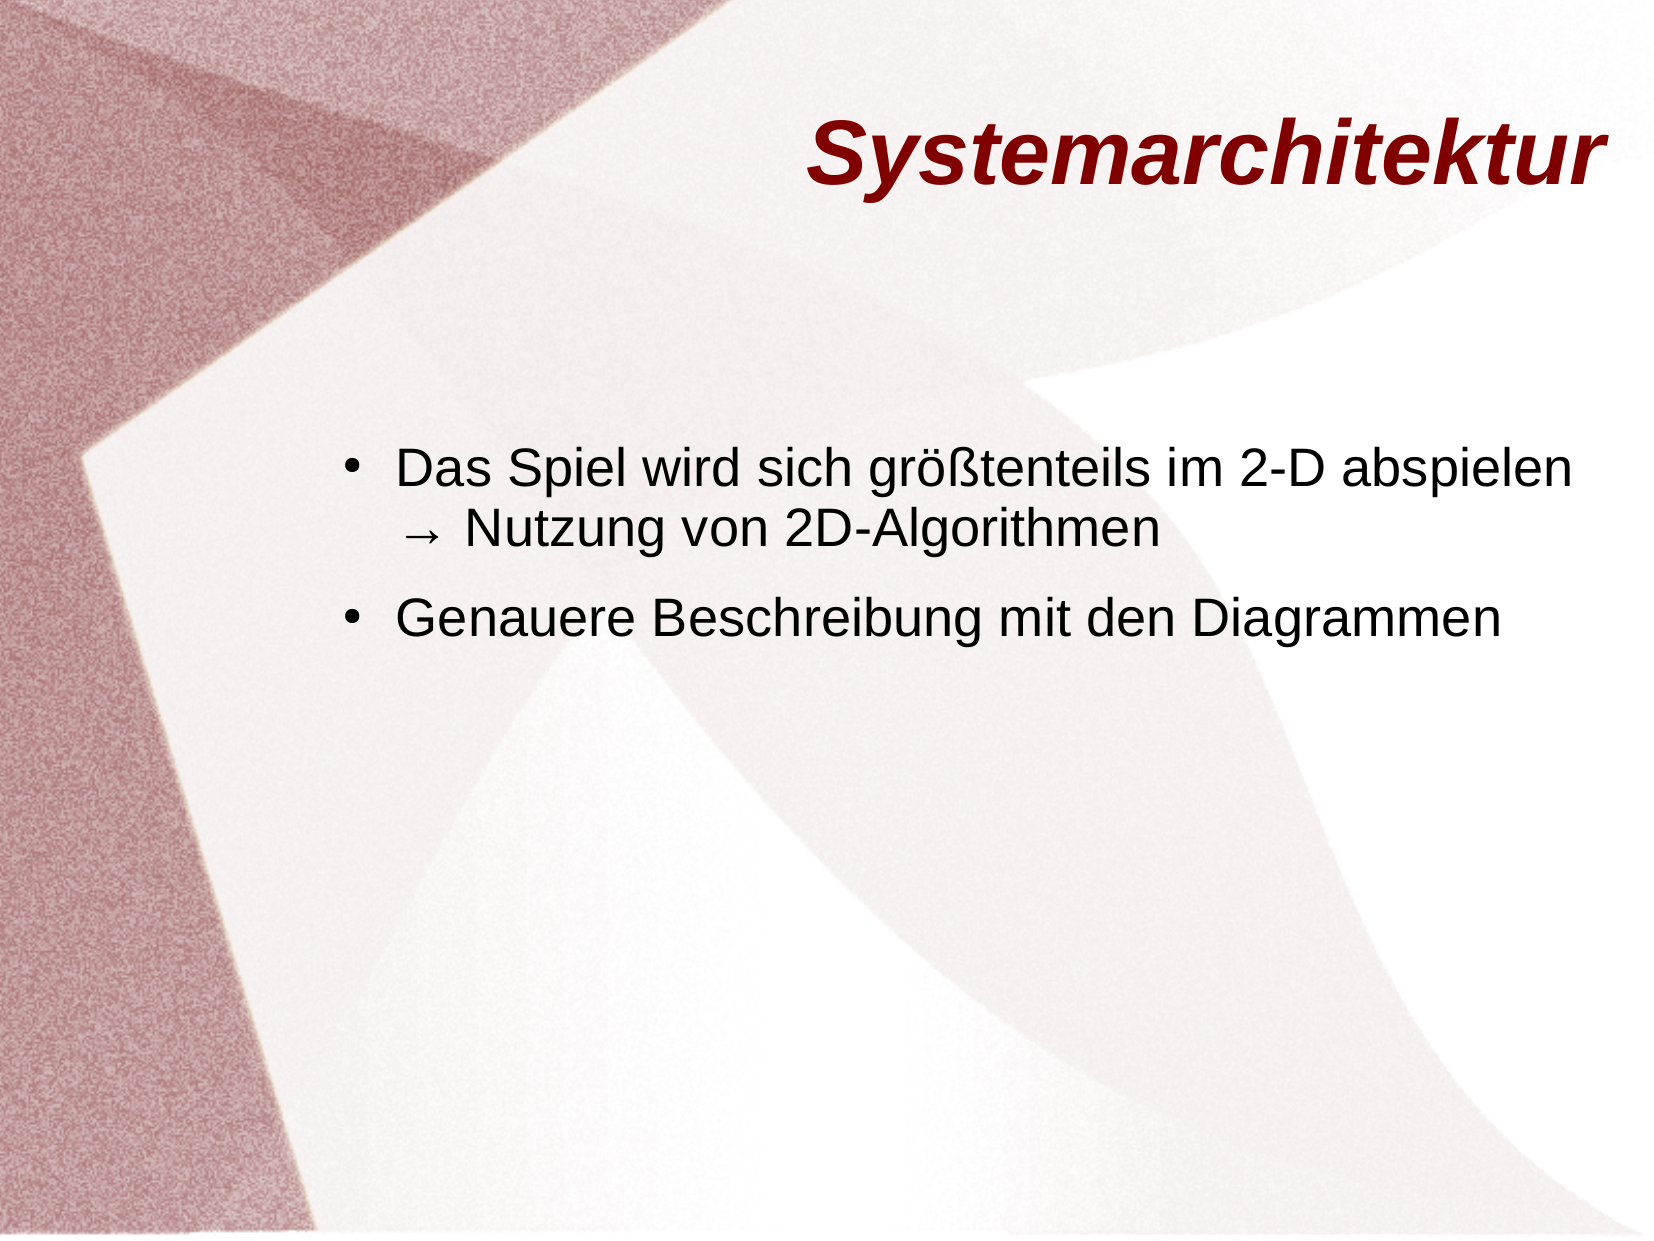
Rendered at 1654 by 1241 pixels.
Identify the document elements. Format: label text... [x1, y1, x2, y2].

picture [0, 0, 1654, 1241]
list Das Spiel wird sich größtenteils im 2-D abspielen → Nutzung von 2D-Algorithmen Genauere Beschreibung mit den Diagrammen [324, 437, 1601, 1063]
title Systemarchitektur [596, 49, 1607, 257]
